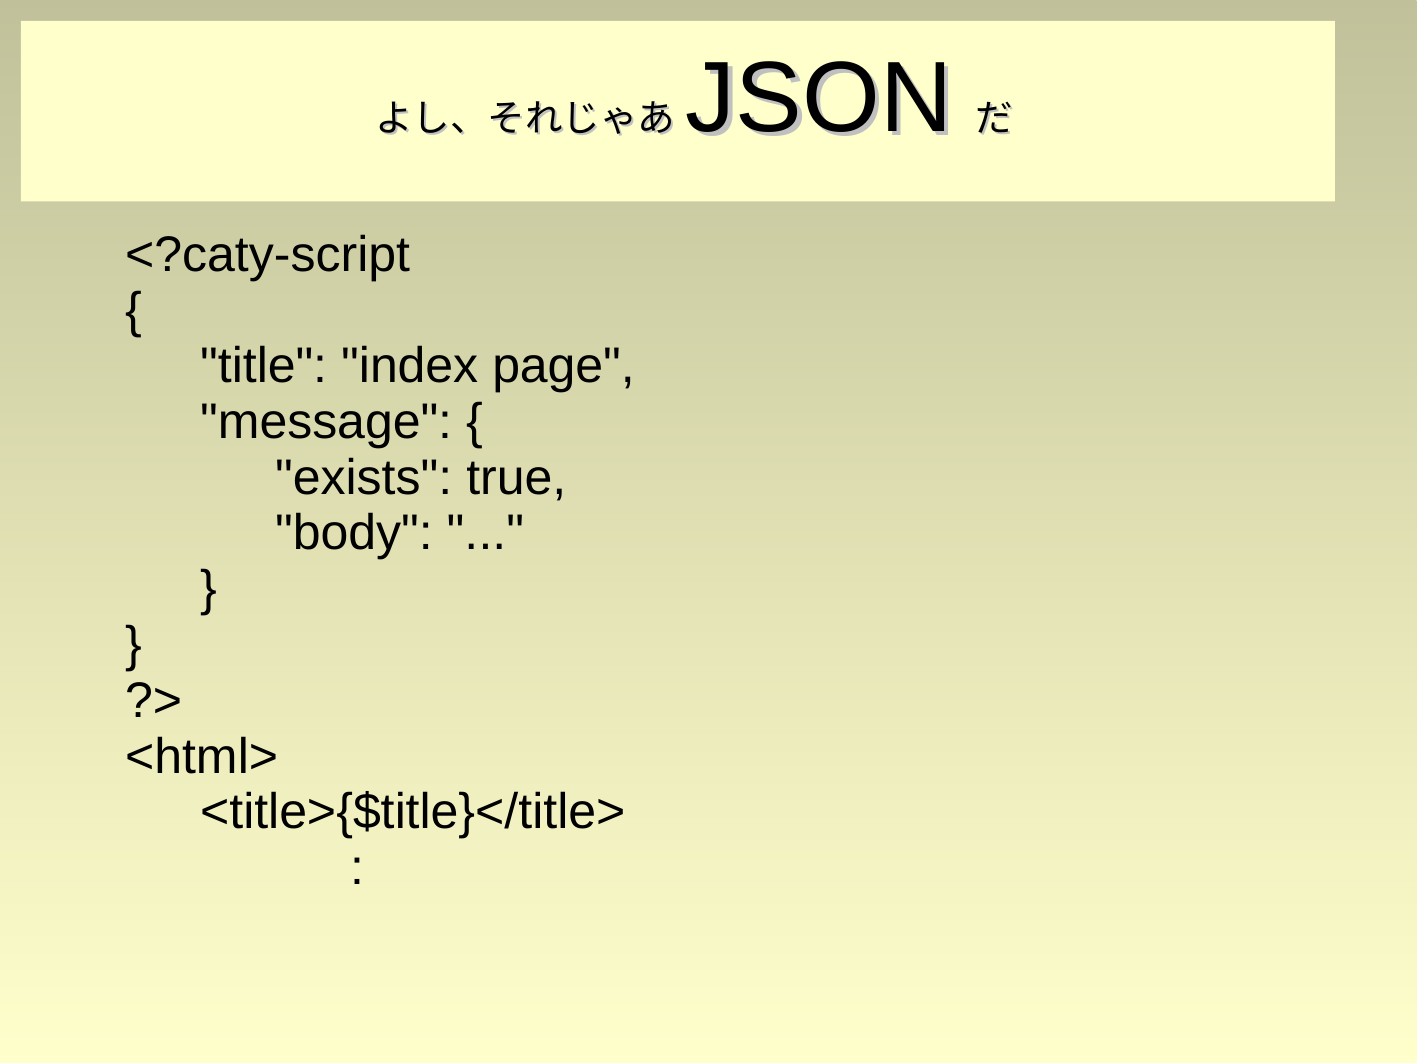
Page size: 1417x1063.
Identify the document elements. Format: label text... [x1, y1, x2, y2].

text_box よし、それじゃあJSONだ [22, 33, 1365, 180]
text_box [20, 20, 1335, 202]
text_box <?caty-script { "title": "index page", "message": { "exists": true, "body": "..." } } ?> <html> <title>{$title}</title> : [110, 218, 1251, 1023]
